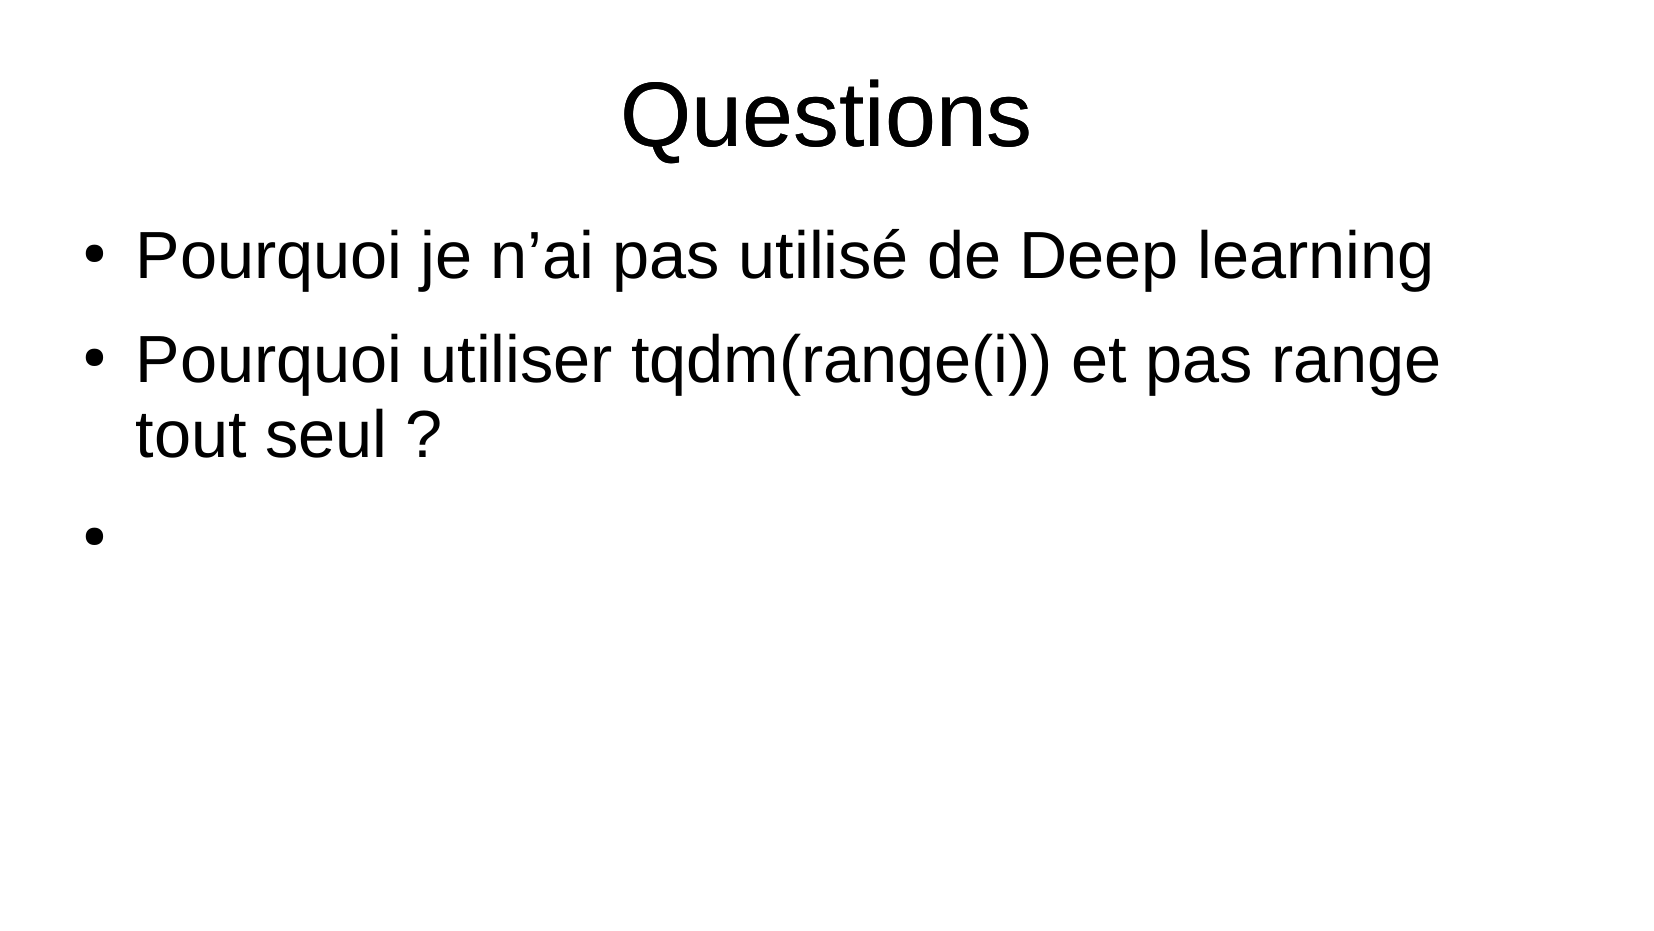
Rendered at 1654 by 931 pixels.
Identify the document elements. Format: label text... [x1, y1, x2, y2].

text_box Questions [82, 37, 1571, 193]
list Pourquoi je n’ai pas utilisé de Deep learning Pourquoi utiliser tqdm(range(i)) et pas range tout seul ? [64, 217, 1554, 758]
